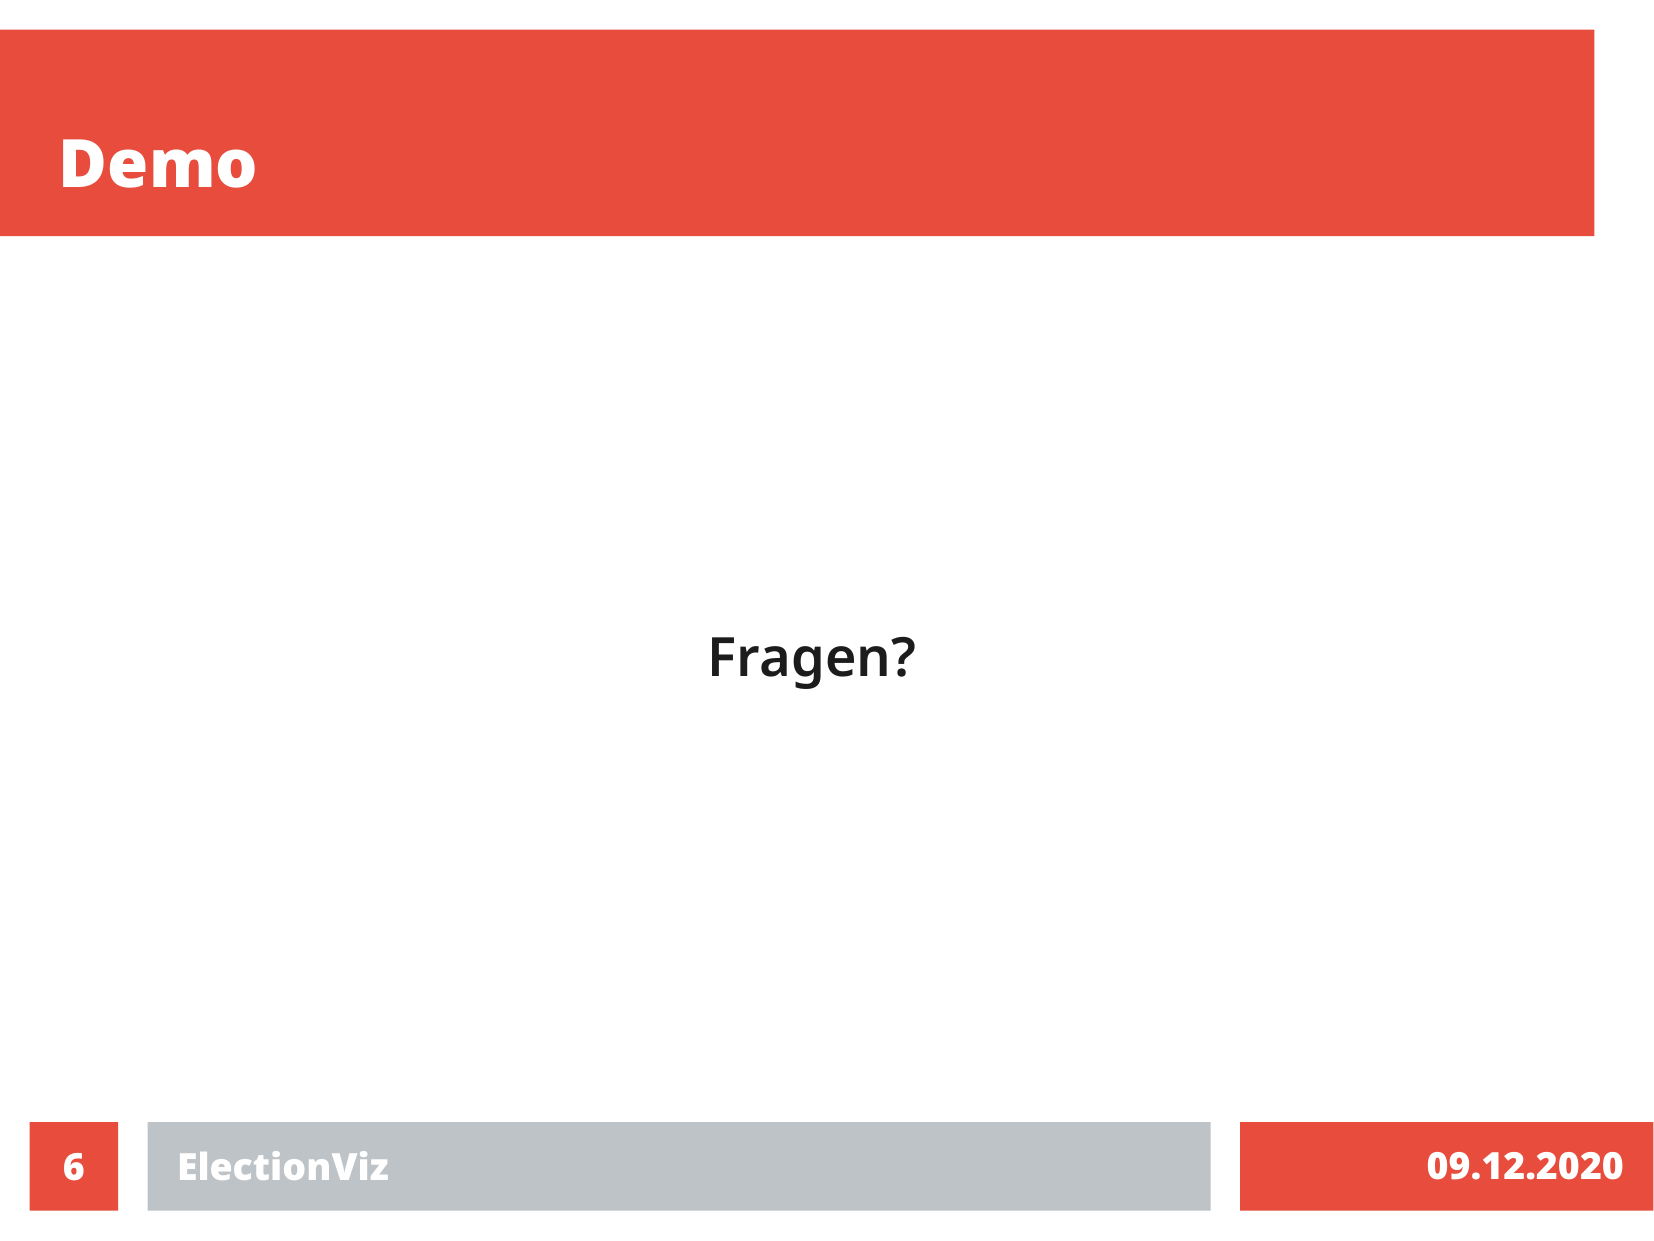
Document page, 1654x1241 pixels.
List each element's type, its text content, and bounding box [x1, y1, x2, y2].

list Fragen? [59, 324, 1565, 1093]
title Demo [59, 59, 1595, 207]
